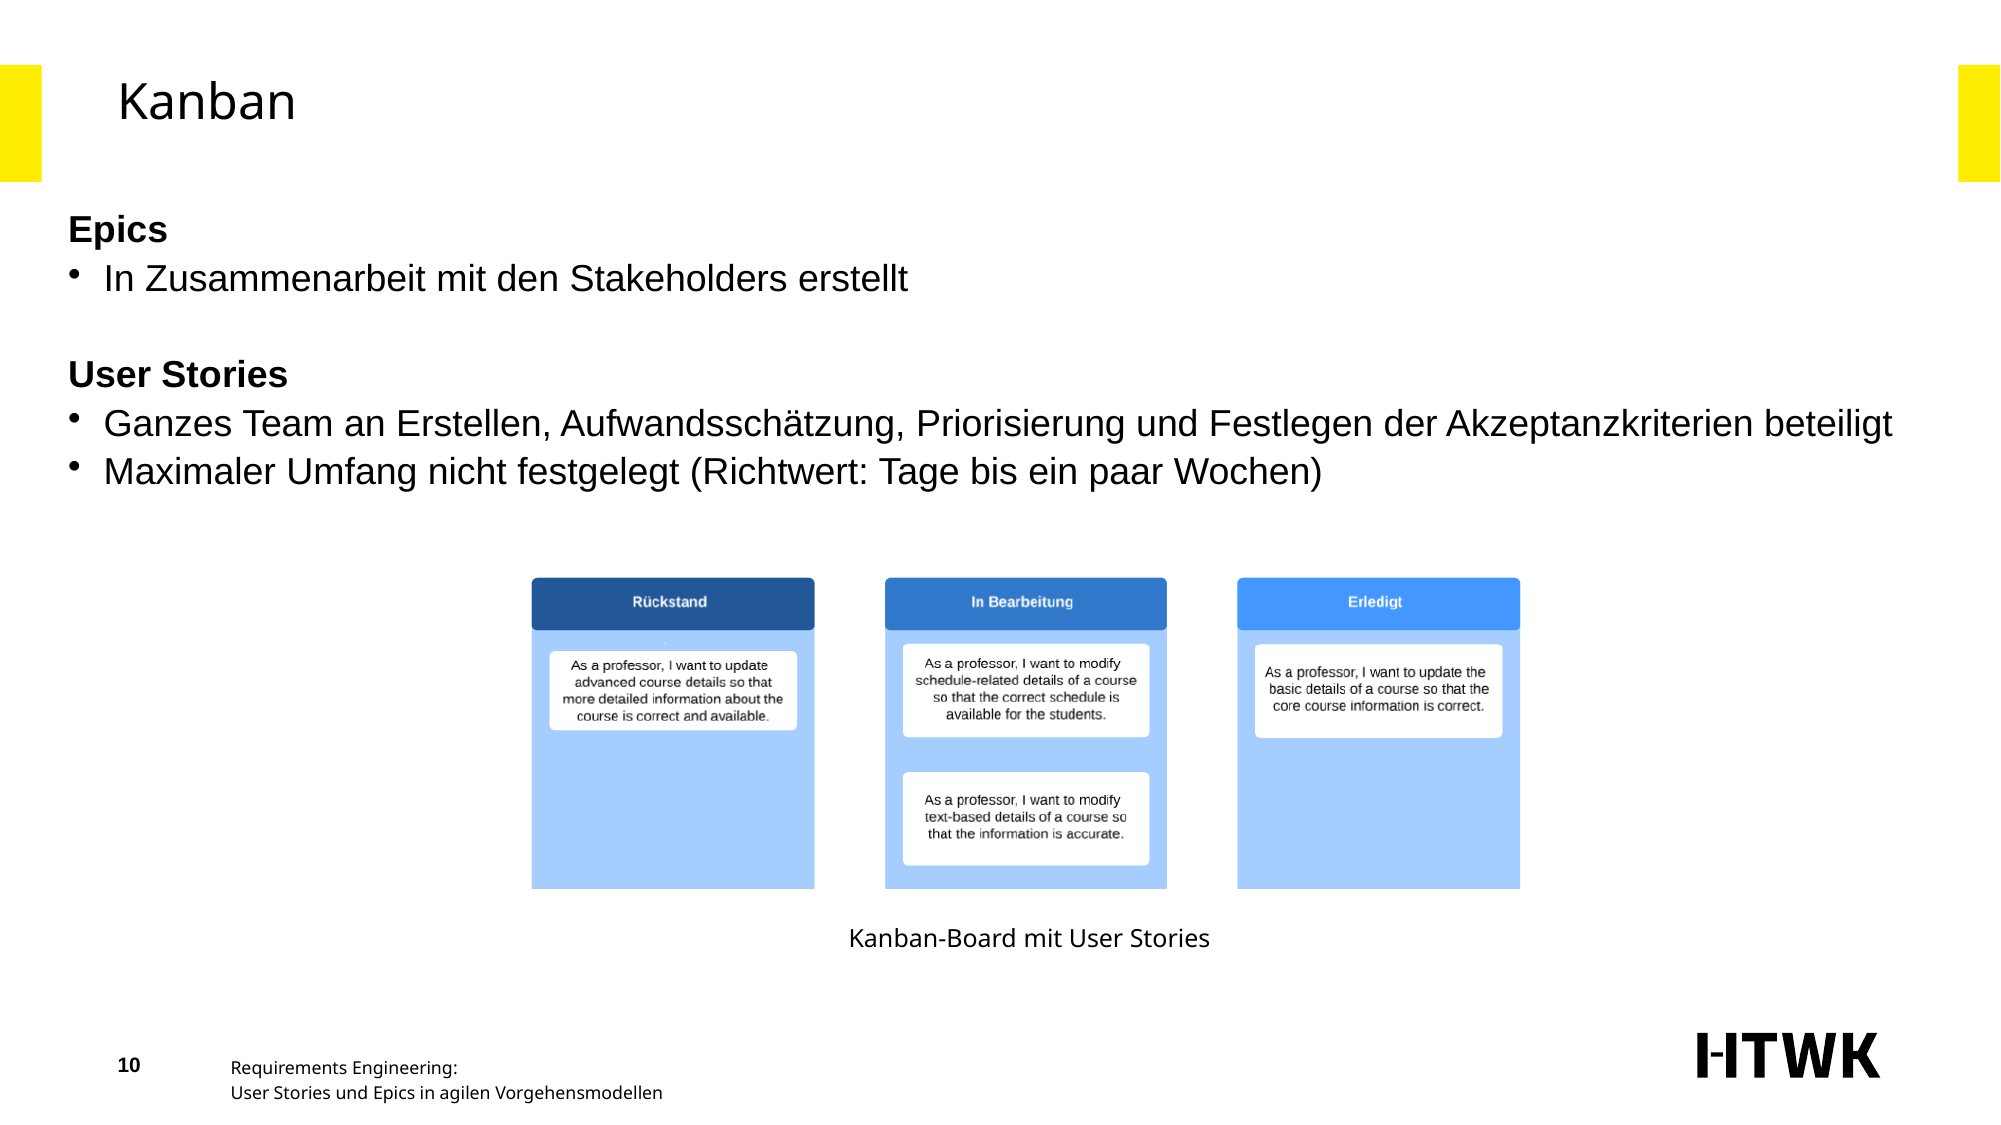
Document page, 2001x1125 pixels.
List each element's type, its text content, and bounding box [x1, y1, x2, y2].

text_box Epics In Zusammenarbeit mit den Stakeholders erstellt User Stories Ganzes Team an Erstellen, Aufwandsschätzung, Priorisierung und Festlegen der Akzeptanzkriterien beteiligt Maximaler Umfang nicht festgelegt (Richtwert: Tage bis ein paar Wochen) [53, 195, 2000, 966]
title Kanban [117, 65, 1883, 182]
picture [526, 571, 1526, 889]
text_box Kanban-Board mit User Stories [833, 913, 1226, 966]
